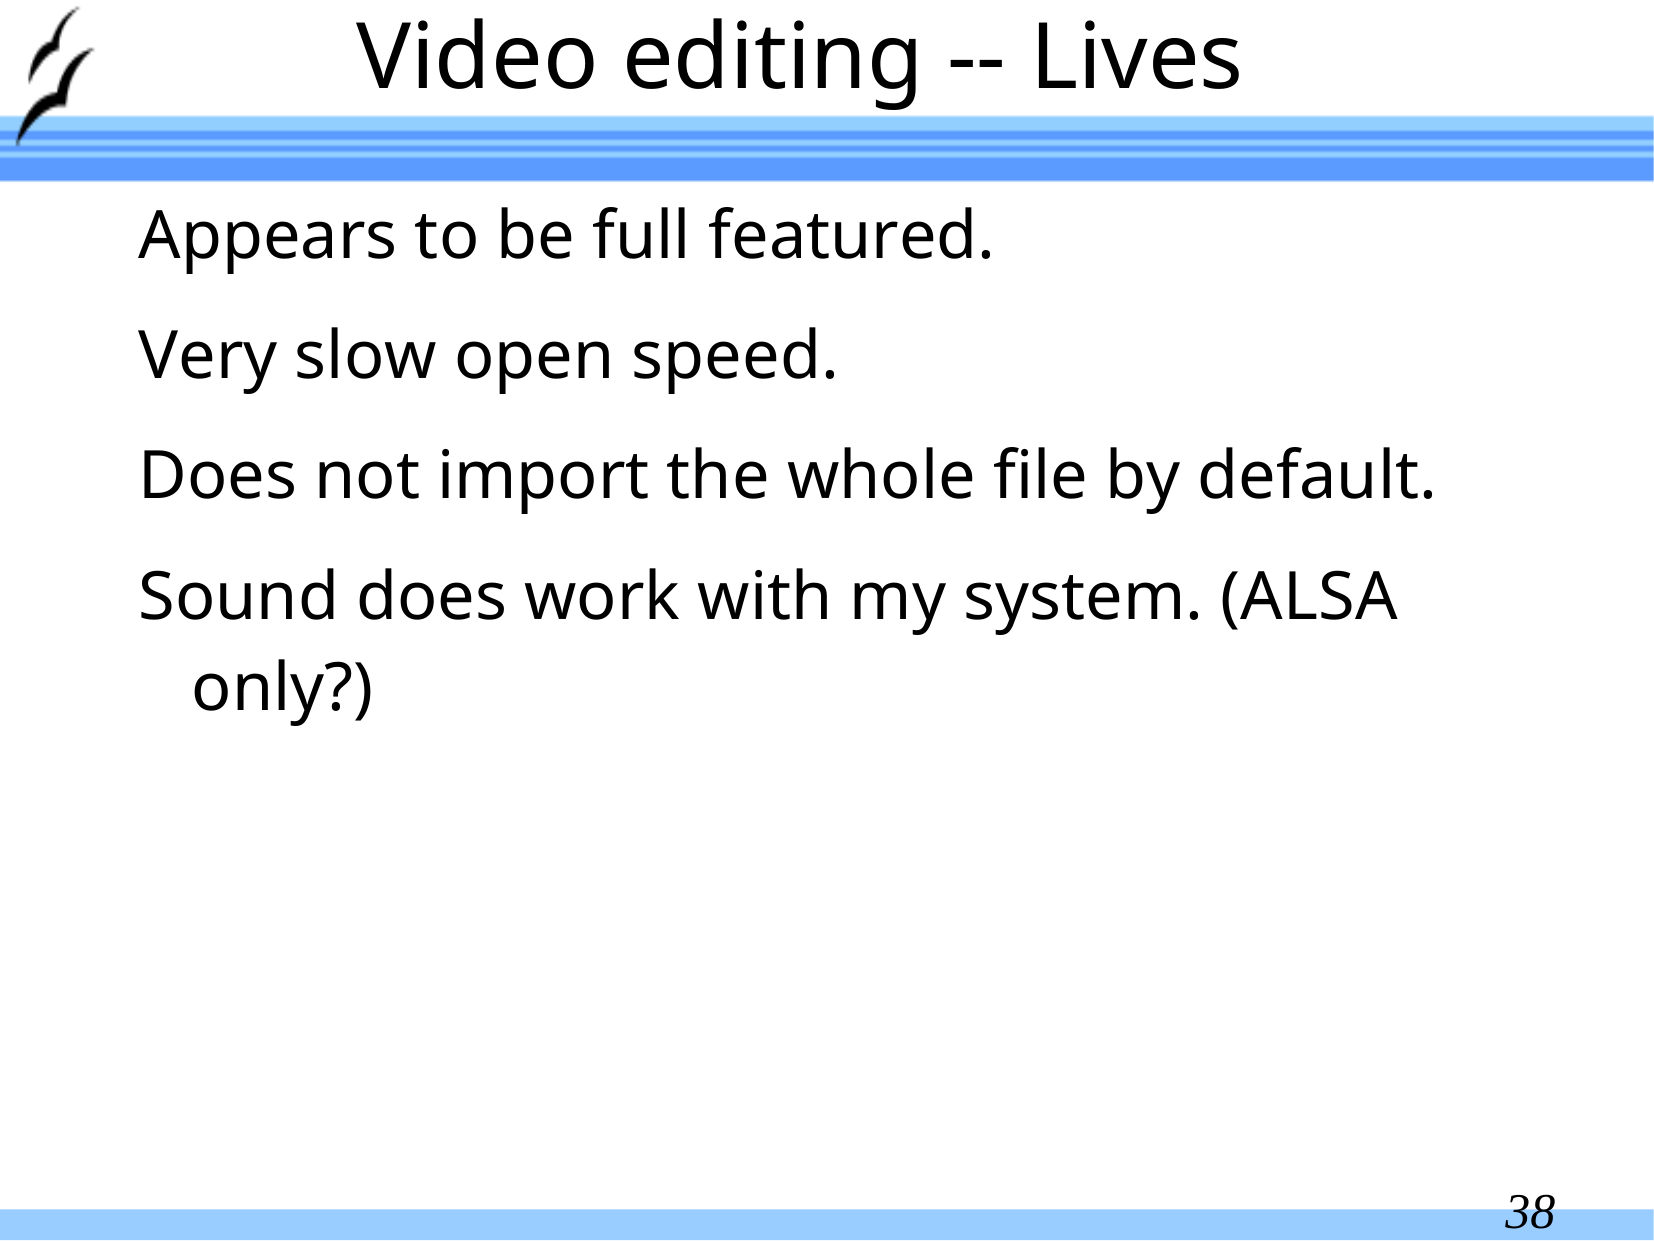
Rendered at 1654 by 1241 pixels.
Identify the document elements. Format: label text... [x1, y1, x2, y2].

list Appears to be full featured. Very slow open speed. Does not import the whole file by default. Sound does work with my system. (ALSA only?) [120, 187, 1533, 1195]
picture [0, 0, 1654, 188]
title Video editing -- Lives [94, 0, 1507, 121]
